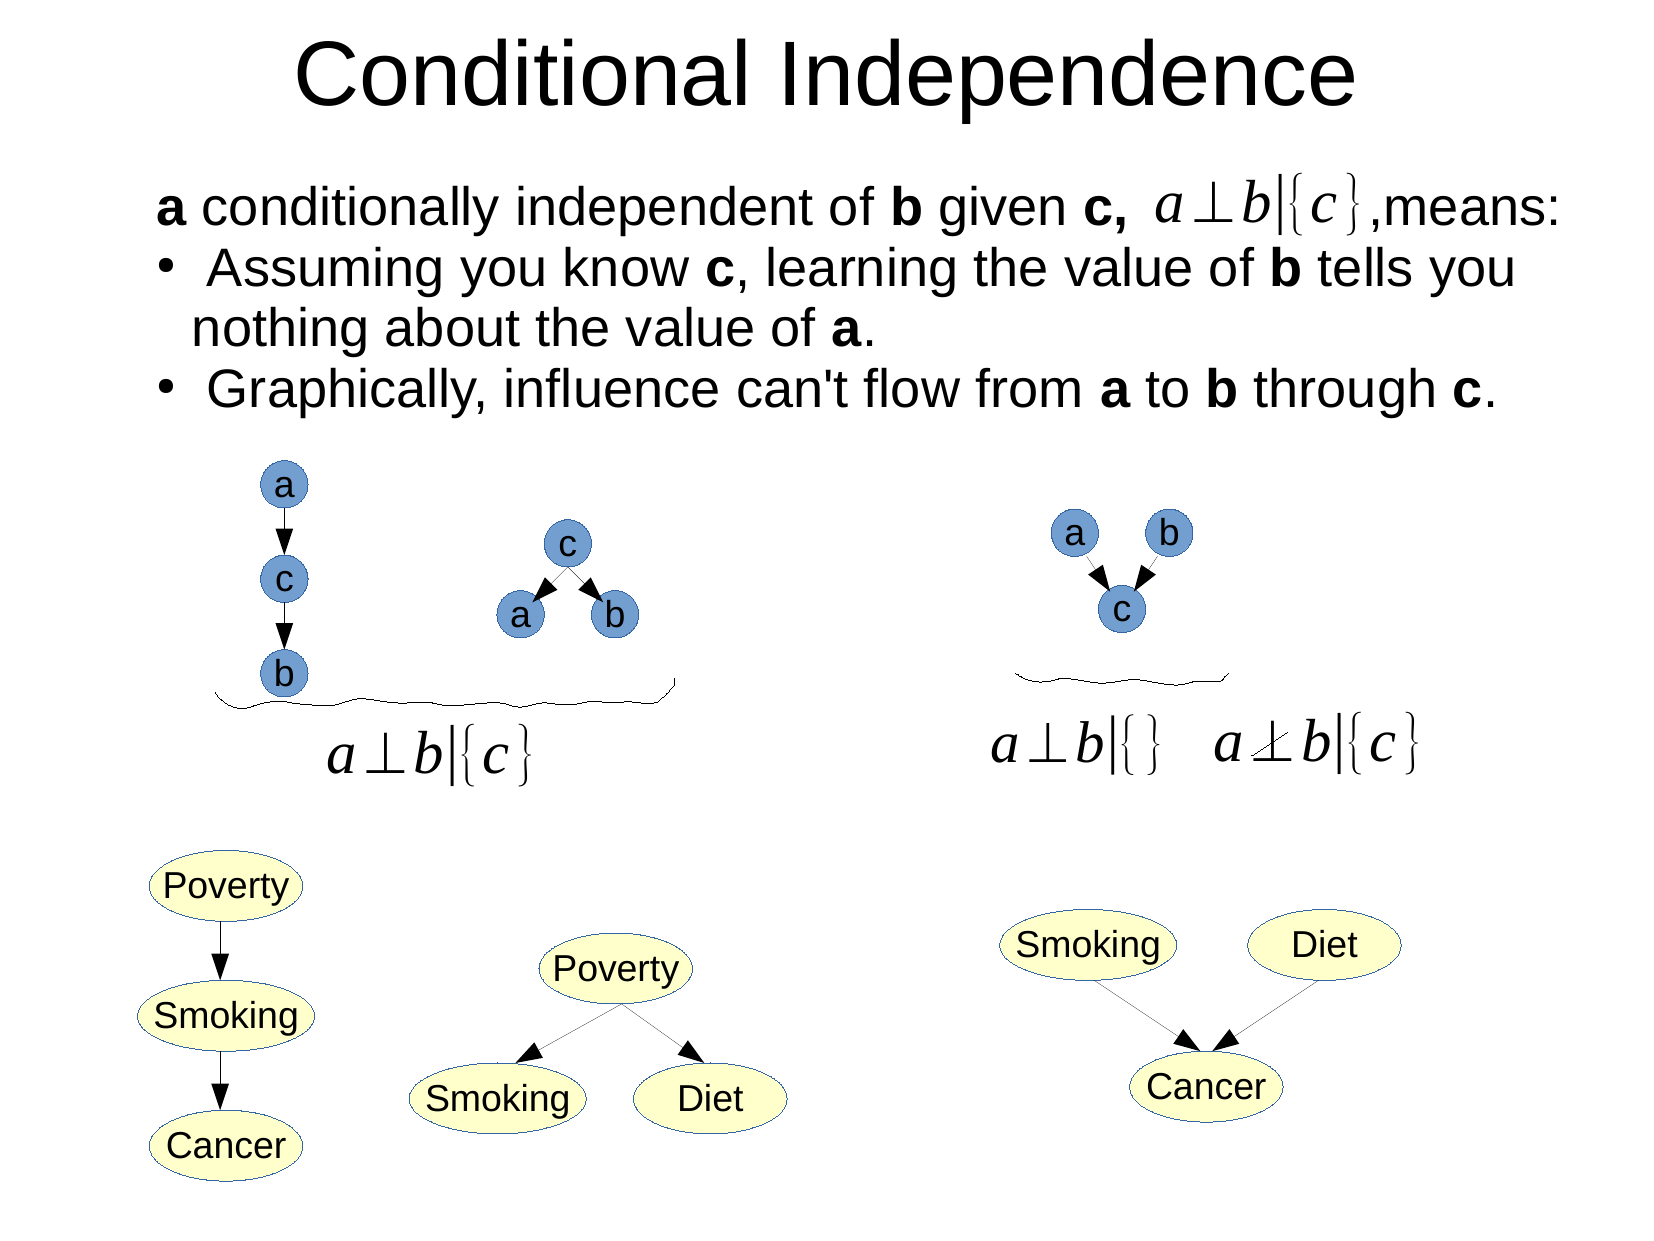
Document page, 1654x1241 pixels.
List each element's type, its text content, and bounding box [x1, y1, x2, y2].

text_box Poverty [538, 933, 693, 1004]
text_box Smoking [409, 1062, 587, 1134]
text_box Cancer [1129, 1051, 1284, 1123]
text_box a conditionally independent of b given c, ,means: Assuming you know c, learning the value of b tells you nothing about the value of a. Graphically, influence can't flow from a to b through c. [141, 169, 1630, 610]
text_box Diet [1247, 909, 1402, 981]
text_box Poverty [149, 850, 303, 922]
text_box Diet [633, 1062, 788, 1134]
text_box Smoking [137, 980, 315, 1052]
text_box Cancer [149, 1110, 303, 1182]
text_box a [515, 617, 525, 625]
text_box b [591, 610, 639, 638]
text_box a [496, 610, 545, 638]
title Conditional Independence [82, 0, 1571, 178]
text_box Smoking [999, 909, 1177, 981]
chart [976, 710, 1182, 780]
chart [1198, 708, 1441, 780]
text_box b [260, 649, 309, 697]
text_box b [610, 610, 620, 625]
chart [310, 720, 554, 792]
text_box c [1098, 610, 1146, 633]
